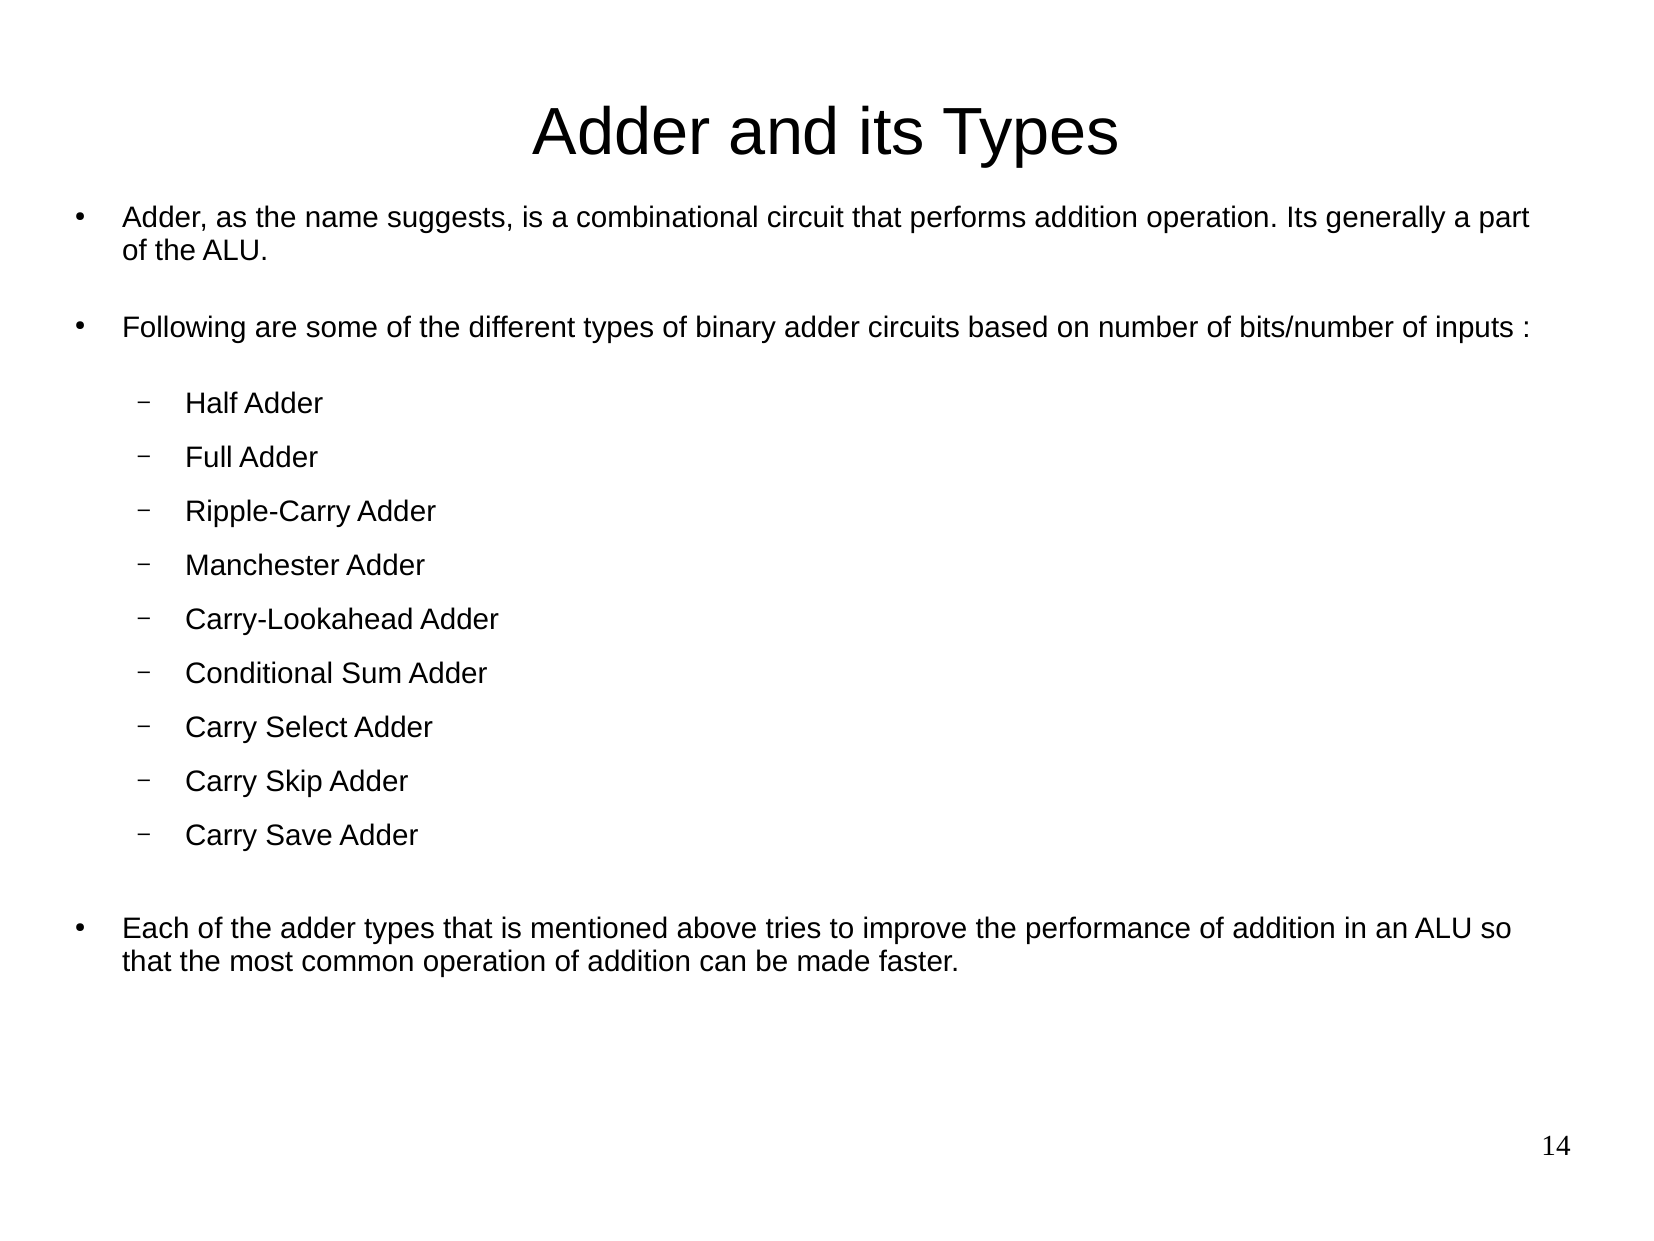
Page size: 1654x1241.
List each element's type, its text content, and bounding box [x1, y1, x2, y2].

title Adder and its Types [82, 49, 1571, 213]
list Adder, as the name suggests, is a combinational circuit that performs addition operation. Its generally a part of the ALU. Following are some of the different types of binary adder circuits based on number of bits/number of inputs : Half Adder Full Adder Ripple-Carry Adder Manchester Adder Carry-Lookahead Adder Conditional Sum Adder Carry Select Adder Carry Skip Adder Carry Save Adder Each of the adder types that is mentioned above tries to improve the performance of addition in an ALU so that the most common operation of addition can be made faster. [59, 200, 1548, 1022]
